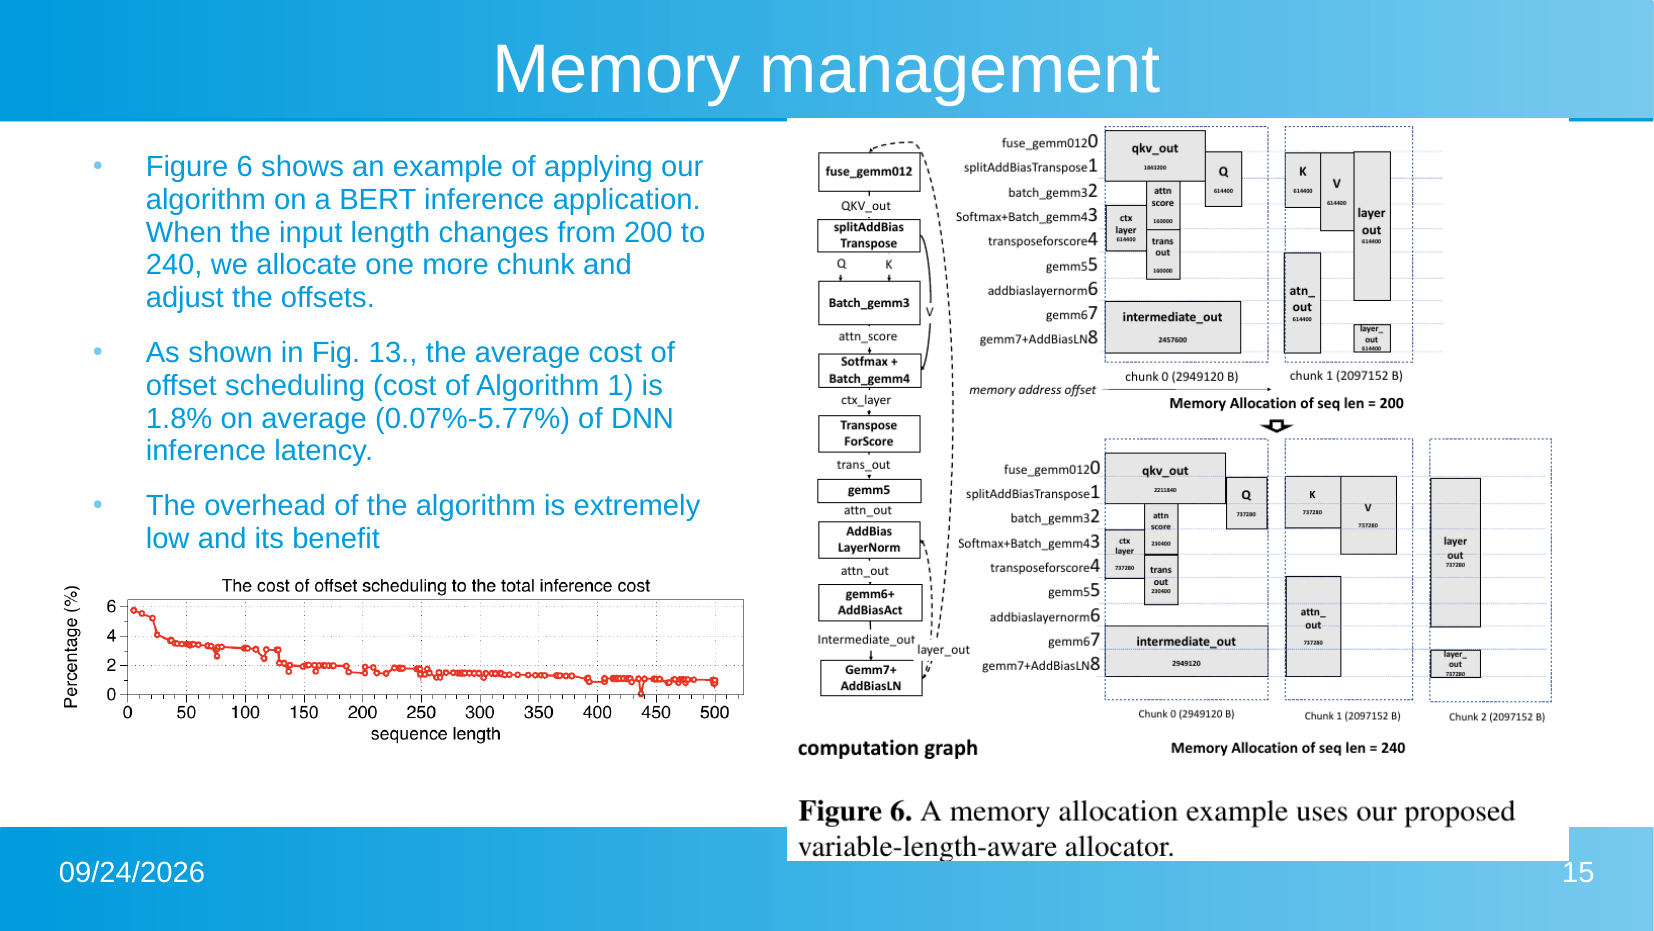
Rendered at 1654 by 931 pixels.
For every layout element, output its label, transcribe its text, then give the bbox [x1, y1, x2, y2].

picture [787, 118, 1569, 861]
title Memory management [59, 29, 1595, 108]
list Figure 6 shows an example of applying our algorithm on a BERT inference application. When the input length changes from 200 to 240, we allocate one more chunk and adjust the offsets. As shown in Fig. 13., the average cost of offset scheduling (cost of Algorithm 1) is 1.8% on average (0.07%-5.77%) of DNN inference latency. The overhead of the algorithm is extremely low and its benefit [75, 150, 713, 563]
picture [37, 569, 751, 751]
